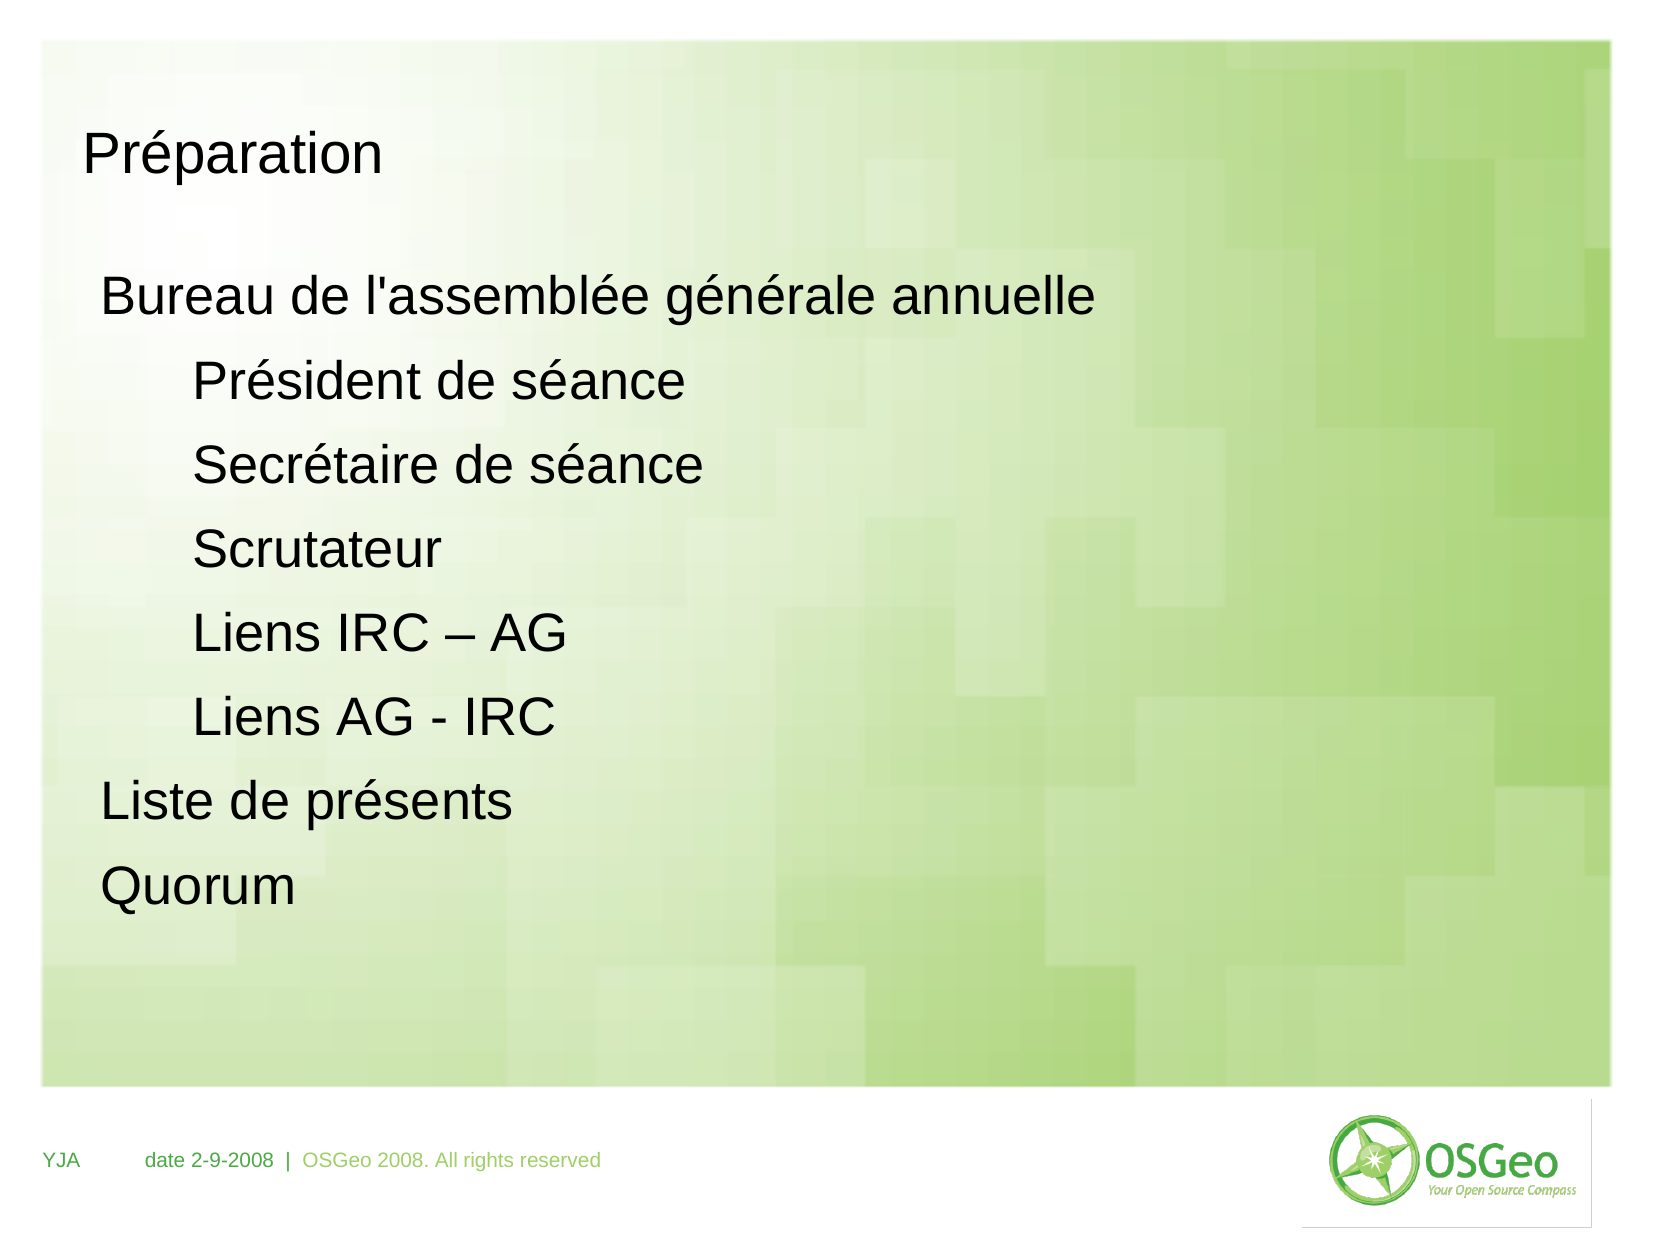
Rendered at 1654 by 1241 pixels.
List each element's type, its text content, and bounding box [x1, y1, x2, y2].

list Bureau de l'assemblée générale annuelle Président de séance Secrétaire de séance Scrutateur Liens IRC – AG Liens AG - IRC Liste de présents Quorum [82, 265, 1571, 1109]
picture [0, 1, 1654, 1239]
title Préparation [82, 49, 1571, 257]
